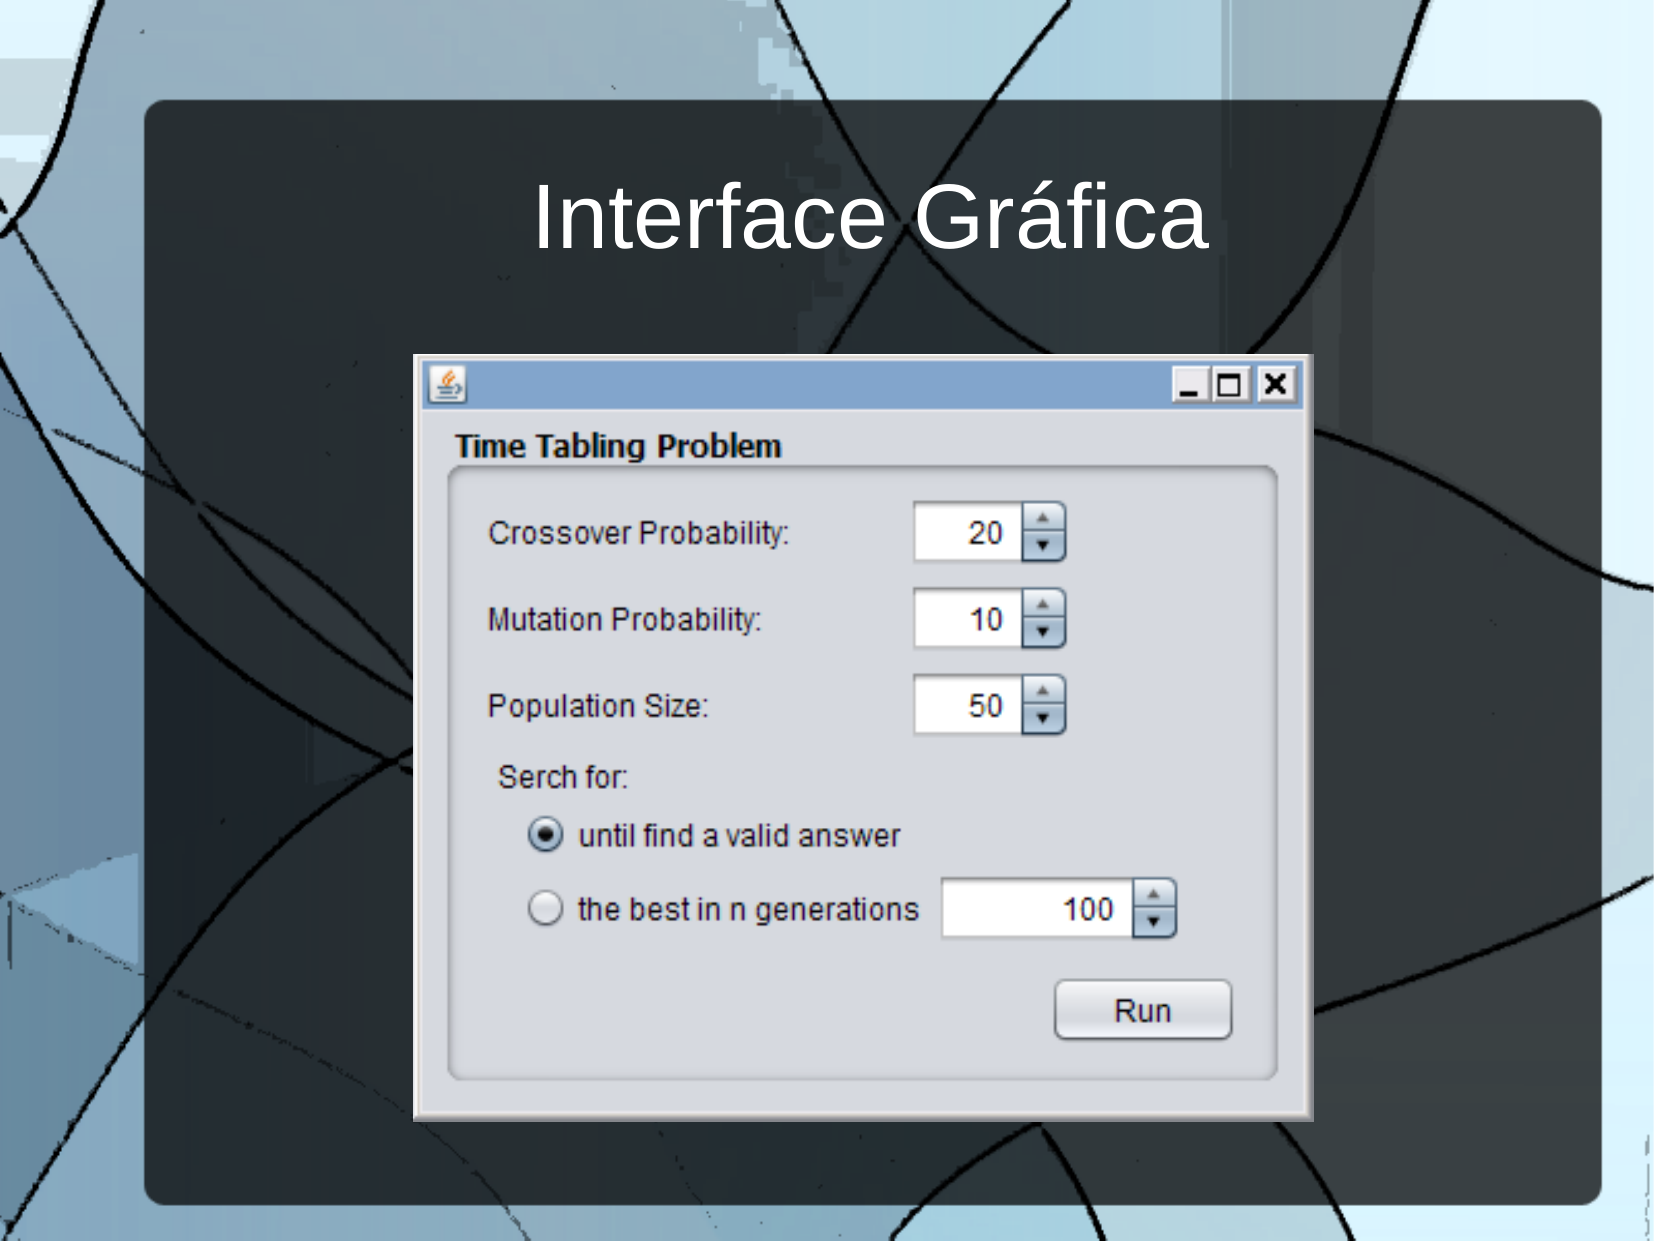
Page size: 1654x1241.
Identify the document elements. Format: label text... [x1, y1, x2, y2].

picture [0, 0, 1654, 1241]
title Interface Gráfica [159, 115, 1583, 318]
